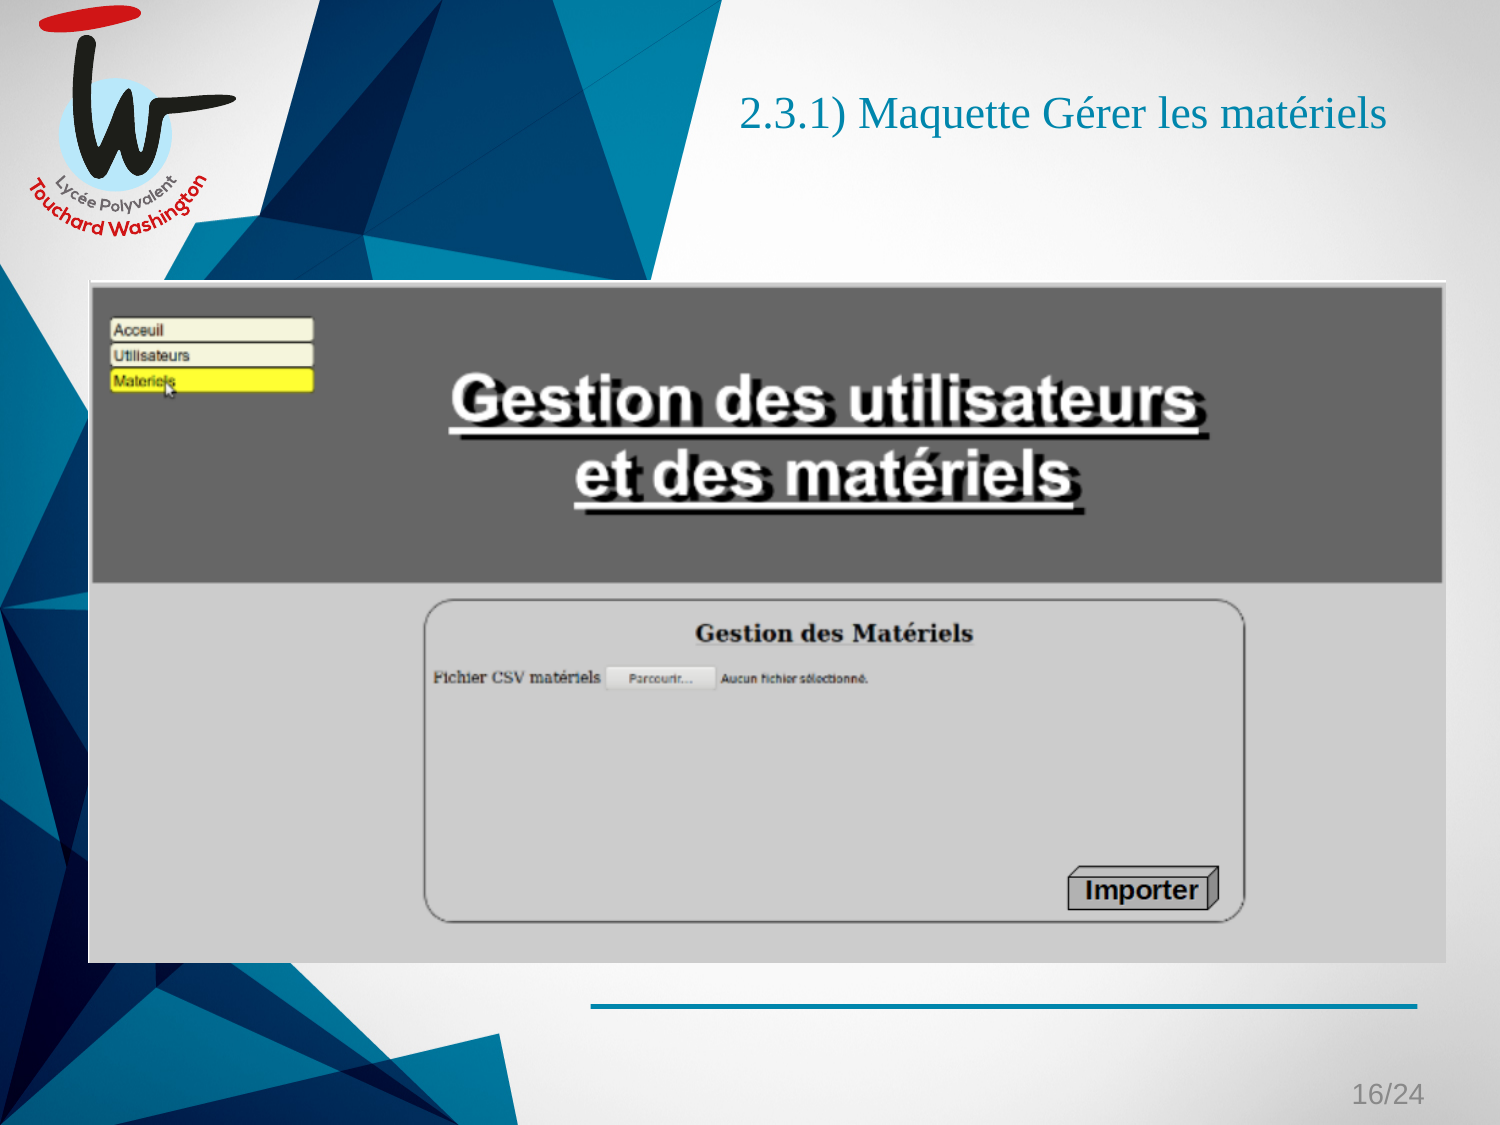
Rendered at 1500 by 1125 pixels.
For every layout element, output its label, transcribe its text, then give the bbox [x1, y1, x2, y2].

title 2.3.1) Maquette Gérer les matériels [671, 18, 1388, 207]
picture [0, 0, 1500, 1125]
